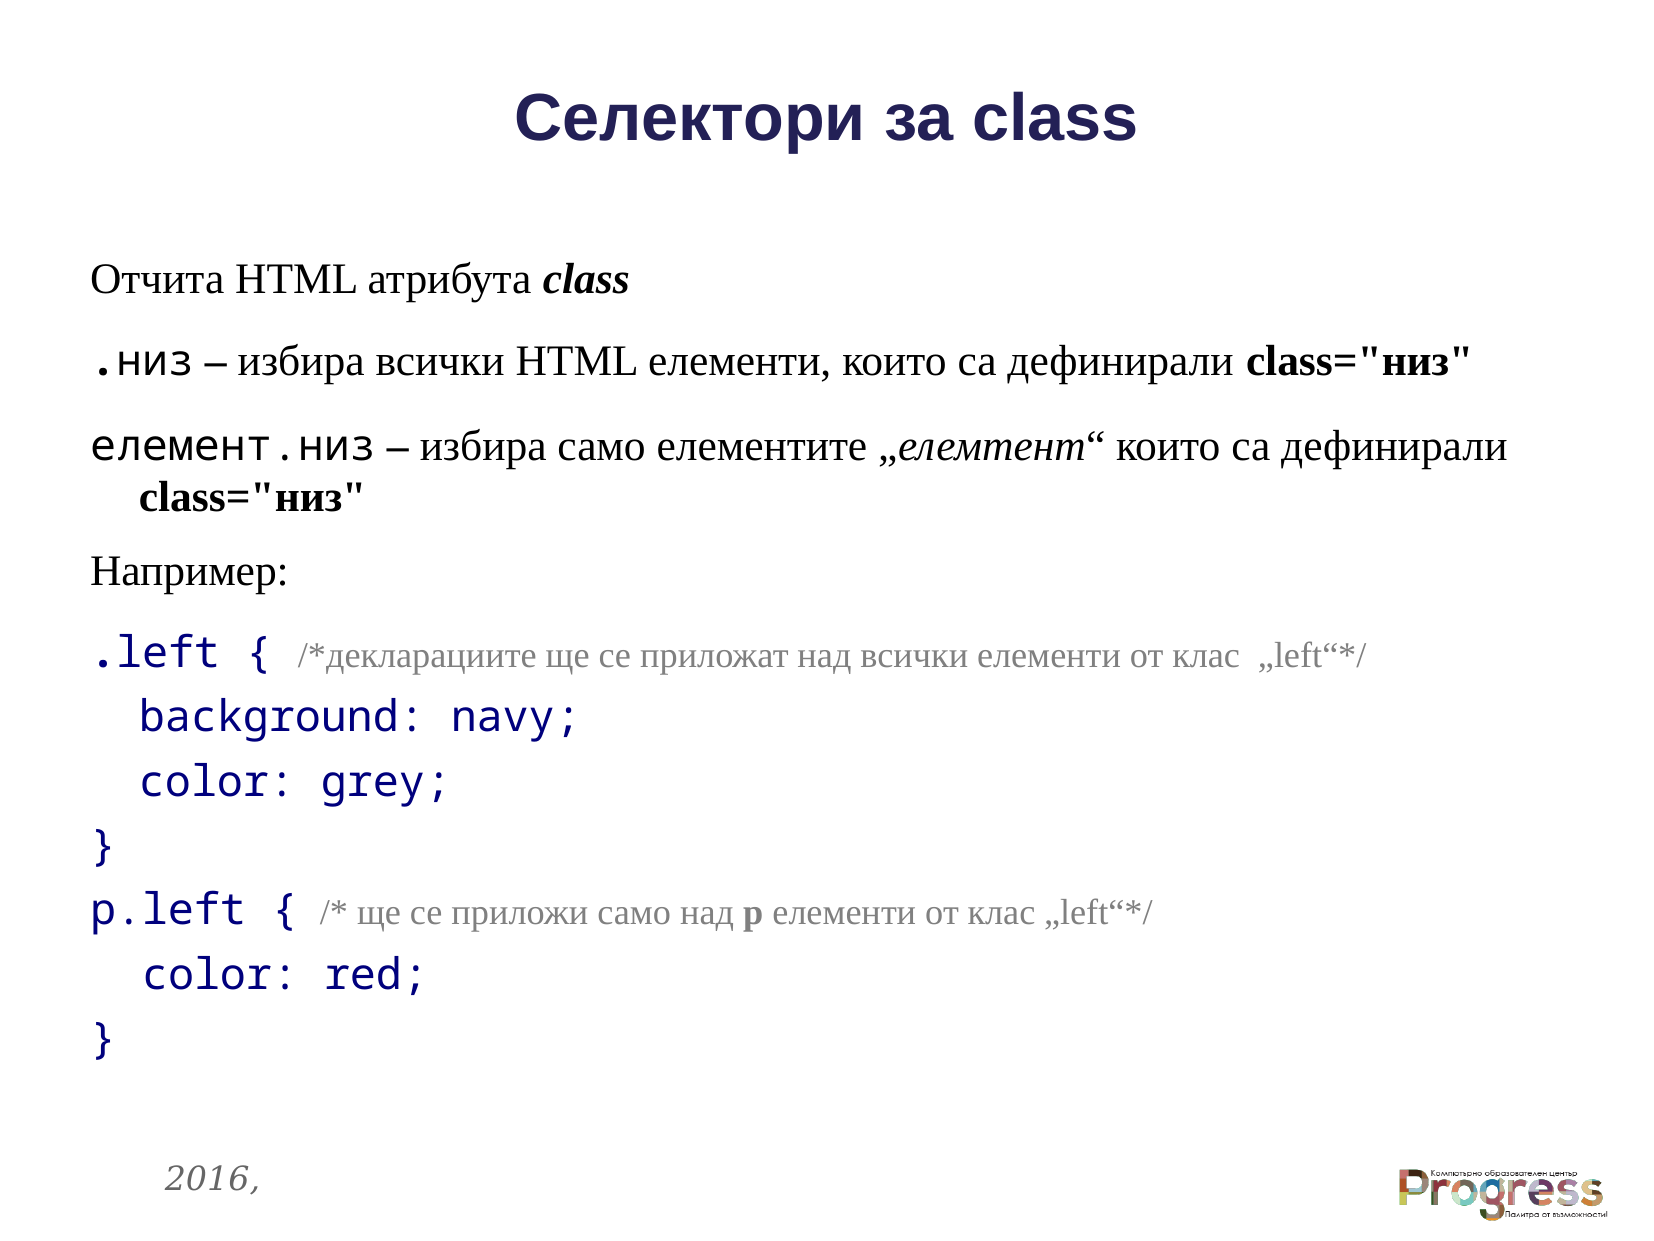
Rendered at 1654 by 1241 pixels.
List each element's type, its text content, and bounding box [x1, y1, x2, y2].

picture [1399, 1168, 1613, 1221]
list Отчита HTML атрибута class .низ – избира всички HTML елементи, които са дефинирали class="низ" елемент.низ – избира само елементите „елемтент“ които са дефинирали class="низ" Например: .left { /*декларациите ще се приложат над всички елементи от клас „left“*/ background: navy; color: grey; } p.left { /* ще се приложи само над p елементи от клас „left“*/ color: red; } [90, 255, 1531, 1141]
title Селектори за class [82, 55, 1571, 181]
text_box 2016, Ива Е. Попова [150, 1152, 586, 1201]
